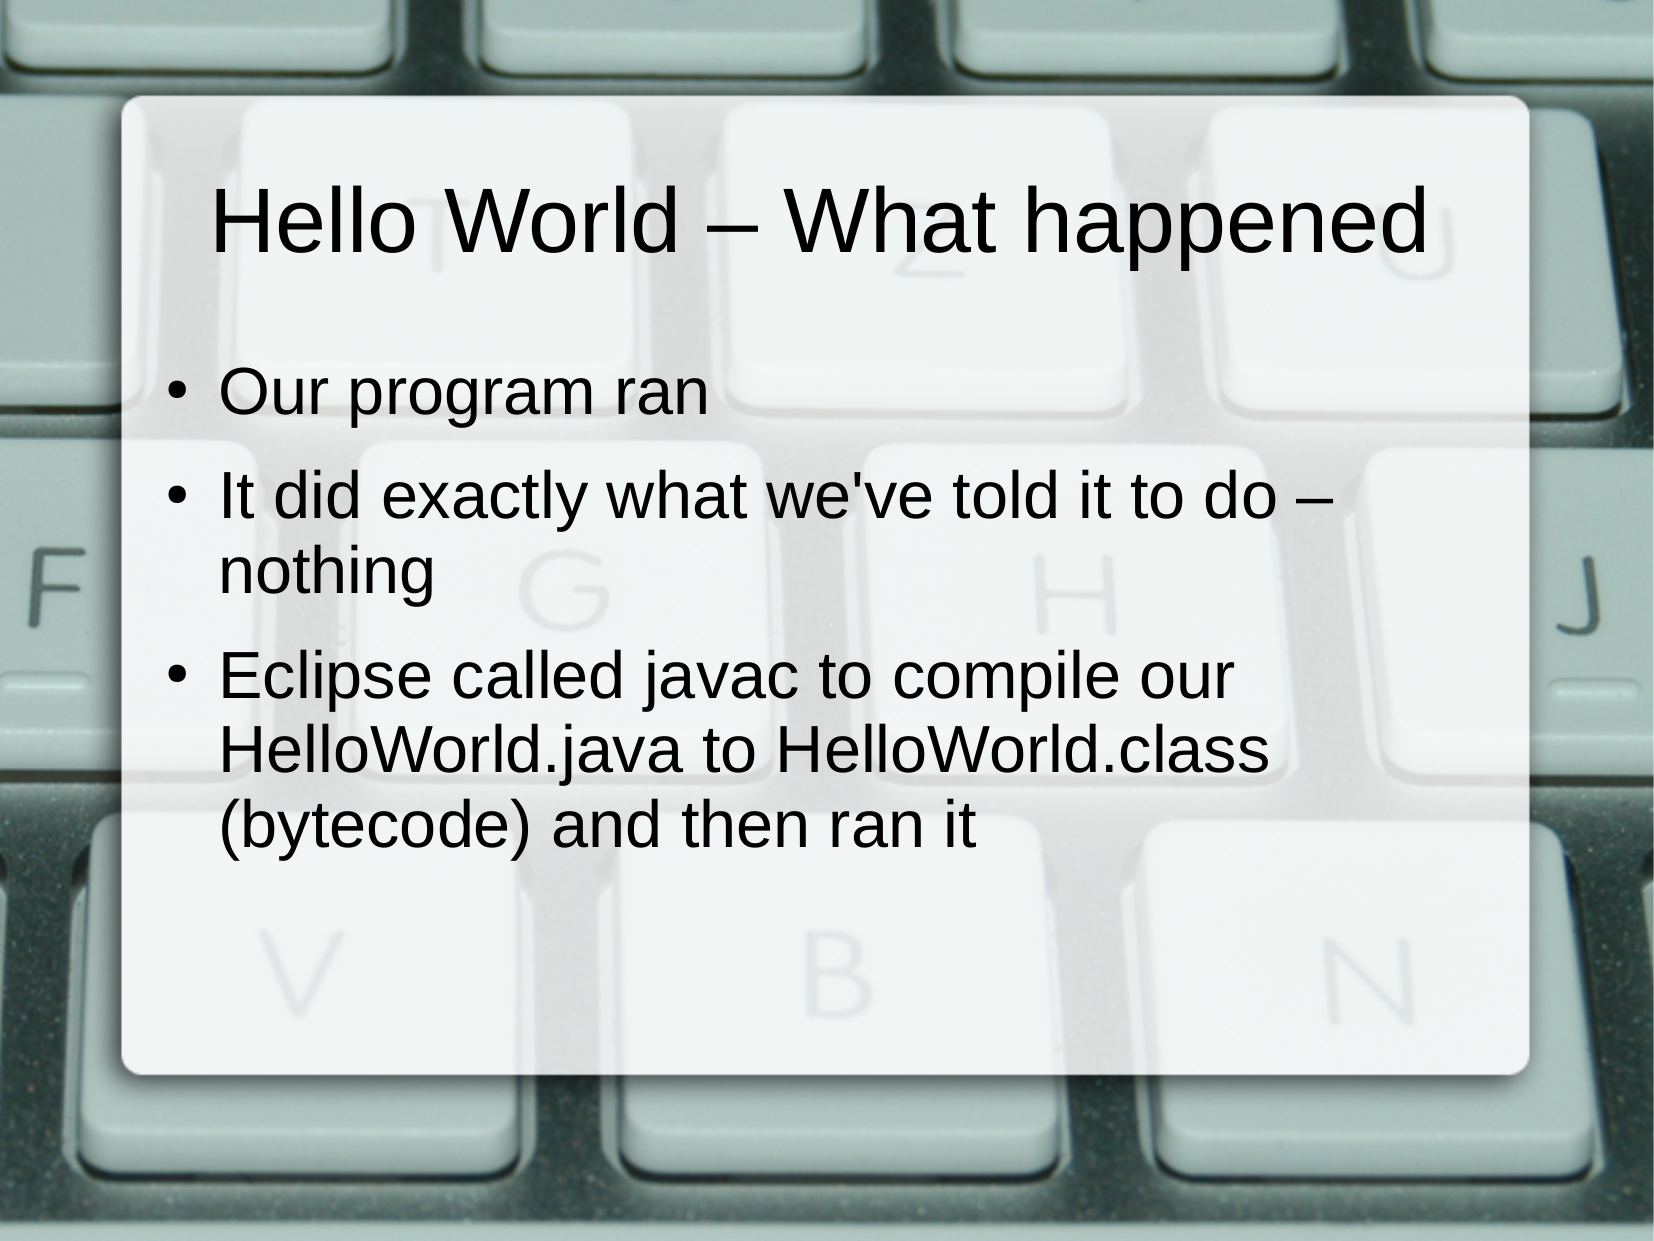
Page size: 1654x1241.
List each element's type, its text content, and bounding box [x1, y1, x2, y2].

list Our program ran It did exactly what we've told it to do – nothing Eclipse called javac to compile our HelloWorld.java to HelloWorld.class (bytecode) and then ran it [147, 354, 1506, 1063]
picture [0, 0, 1654, 1241]
title Hello World – What happened [135, 117, 1506, 325]
